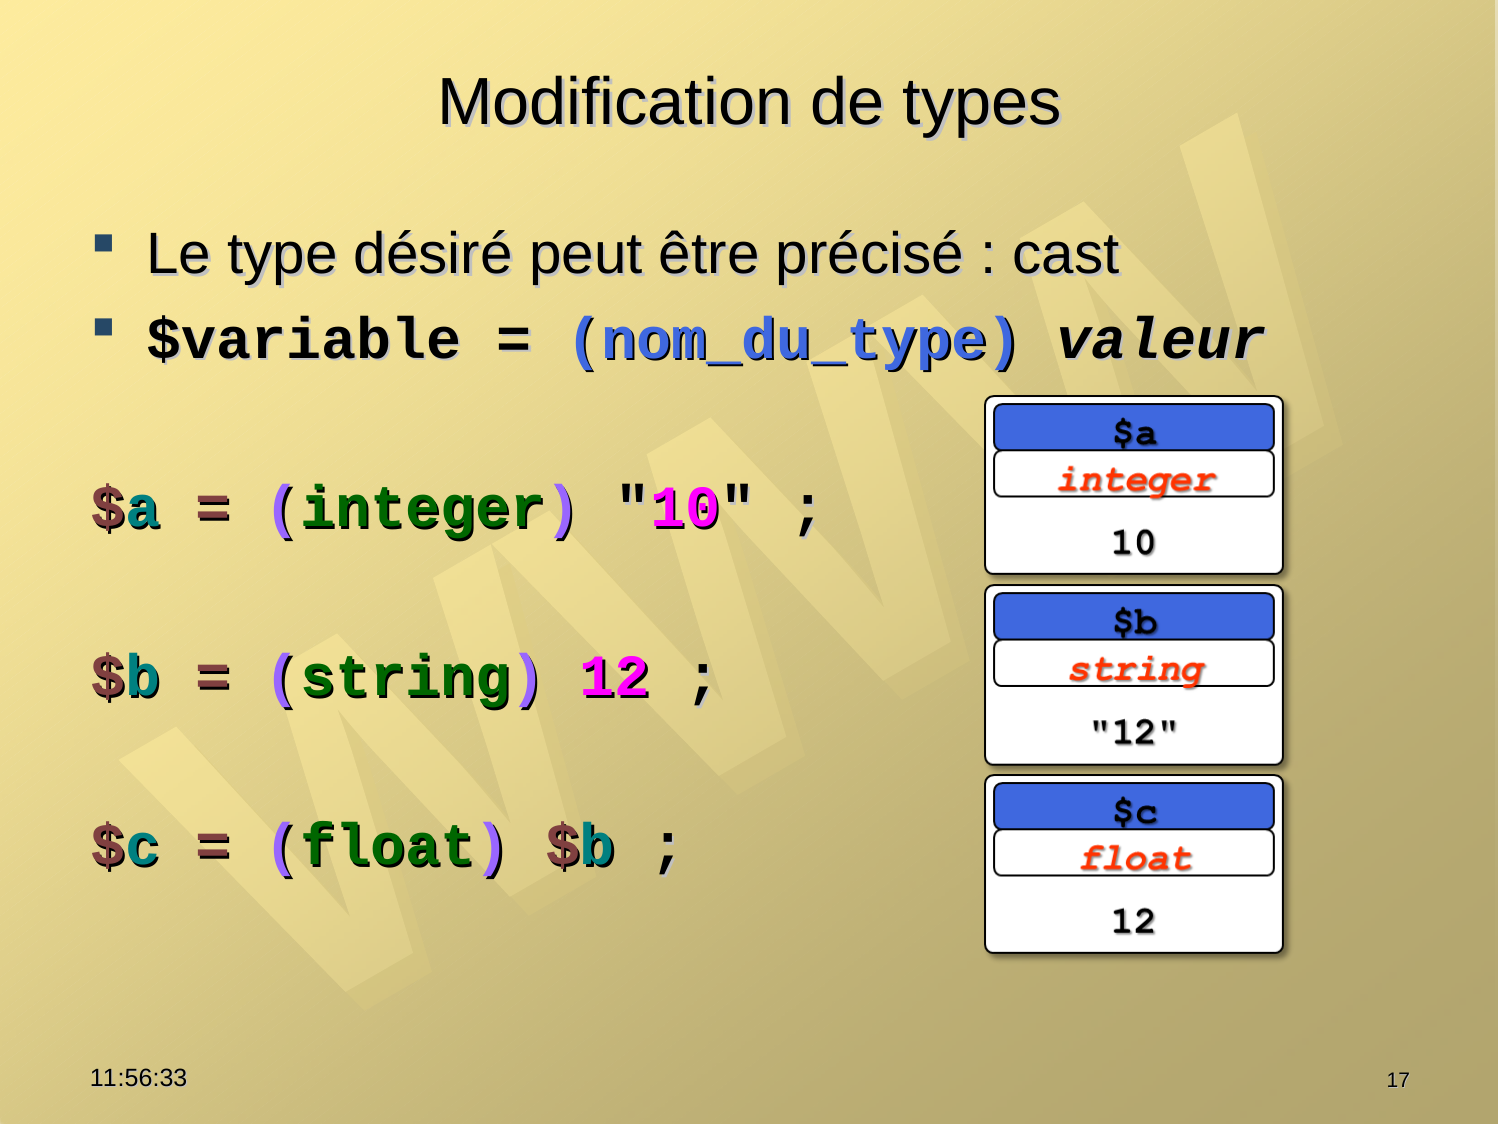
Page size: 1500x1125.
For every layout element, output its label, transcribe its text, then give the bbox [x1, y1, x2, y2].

list Le type désiré peut être précisé : cast $variable = (nom_du_type) valeur $a = (integer) "10" ; $b = (string) 12 ; $c = (float) $b ; [75, 207, 1426, 1035]
picture [980, 391, 1297, 985]
text_box 18:45:30 [74, 1058, 426, 1100]
title Modification de types [75, 45, 1426, 152]
text_box <numéro> [1074, 1058, 1426, 1100]
